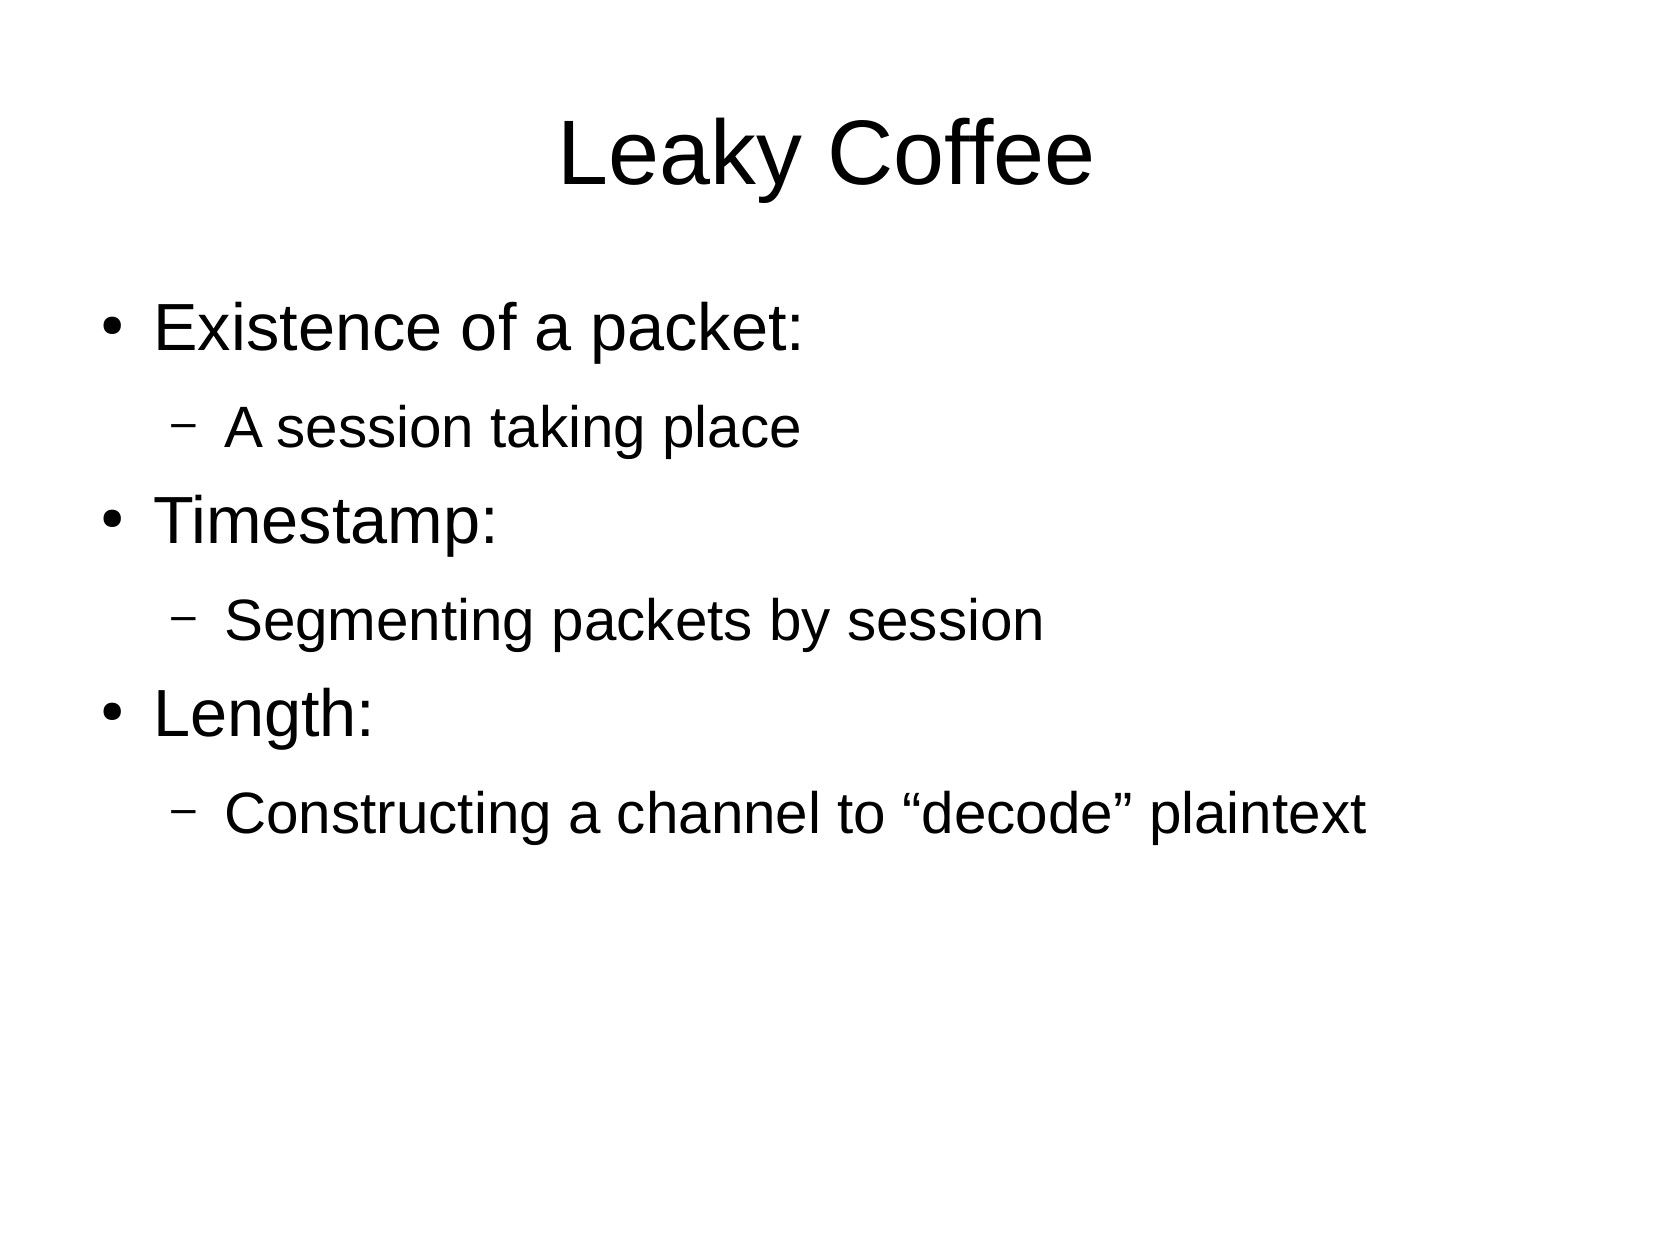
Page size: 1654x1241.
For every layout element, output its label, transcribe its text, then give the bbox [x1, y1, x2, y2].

list Existence of a packet: A session taking place Timestamp: Segmenting packets by session Length: Constructing a channel to “decode” plaintext [82, 290, 1571, 1010]
title Leaky Coffee [82, 49, 1571, 257]
